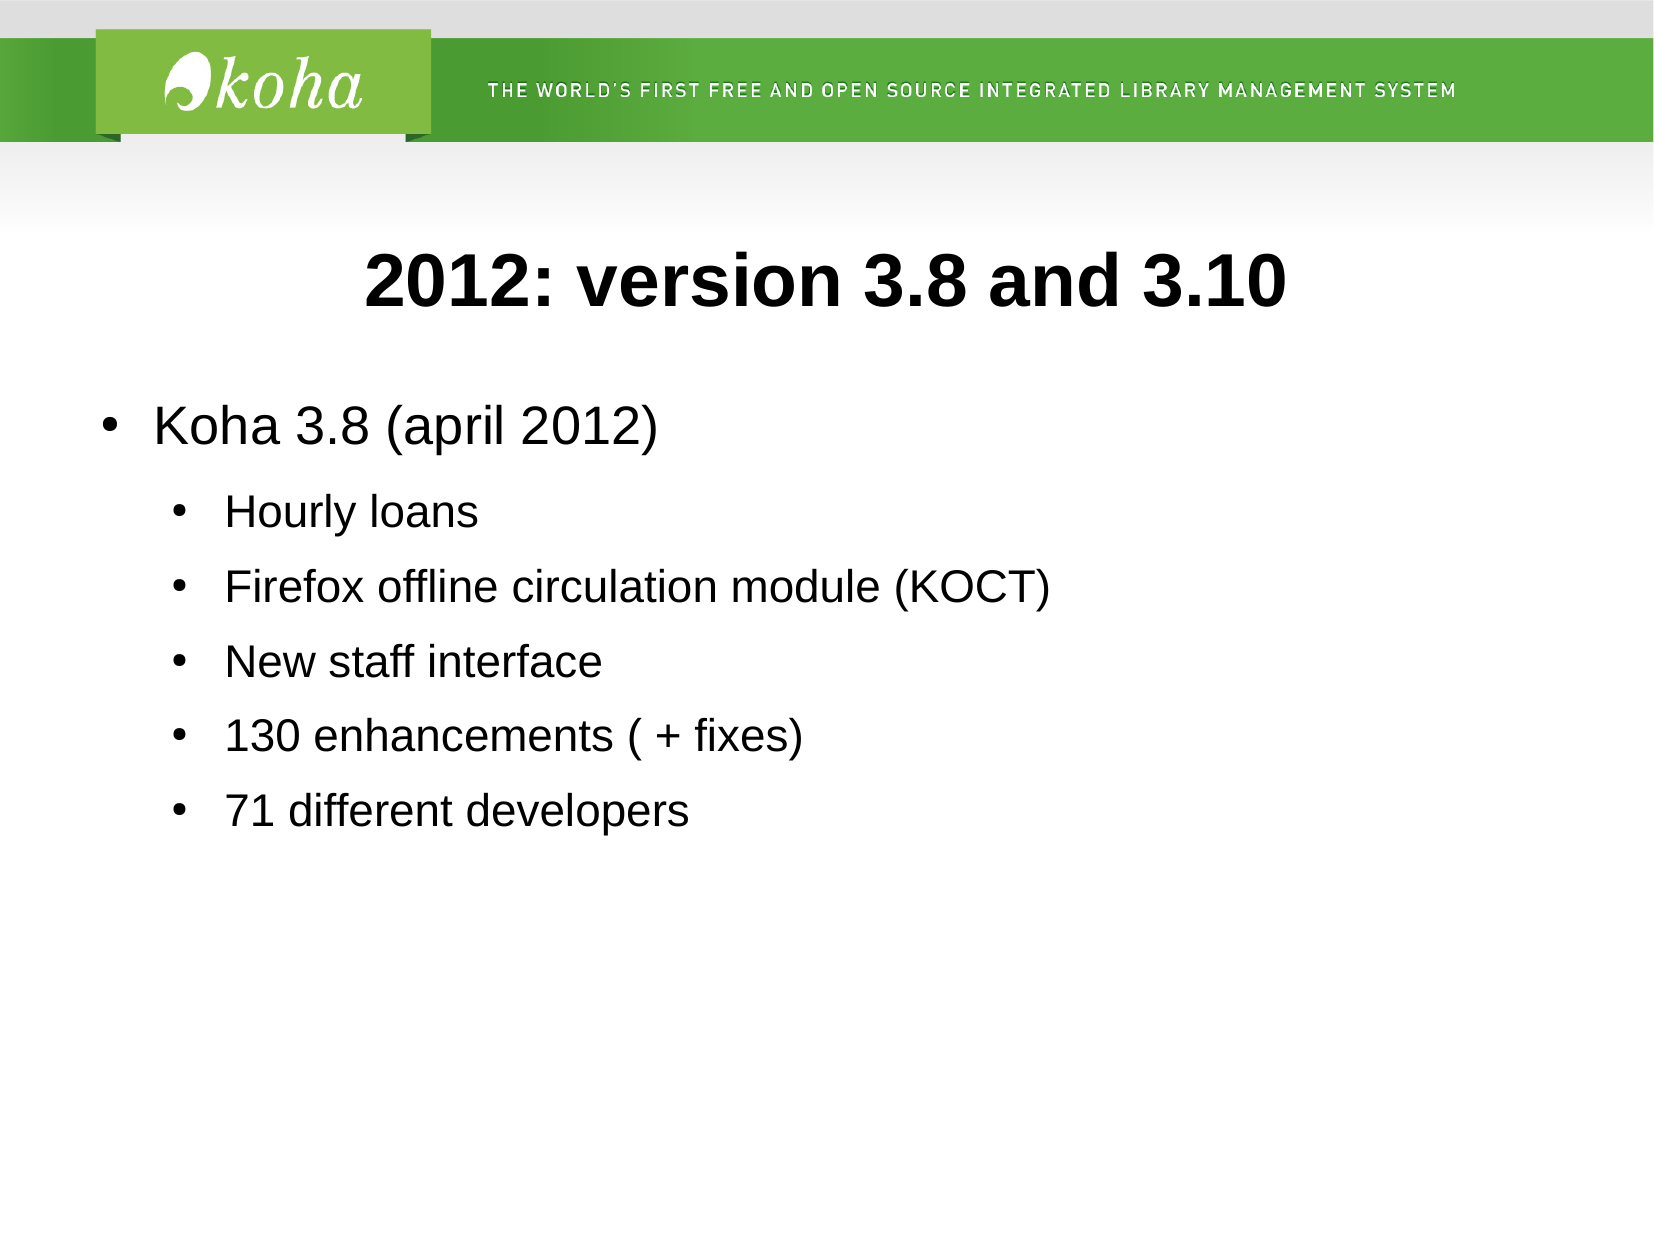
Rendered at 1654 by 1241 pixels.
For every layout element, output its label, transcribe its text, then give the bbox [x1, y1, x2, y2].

title 2012: version 3.8 and 3.10 [82, 177, 1571, 385]
picture [0, 0, 1654, 1241]
list Koha 3.8 (april 2012) Hourly loans Firefox offline circulation module (KOCT) New staff interface 130 enhancements ( + fixes) 71 different developers [82, 395, 1571, 1115]
